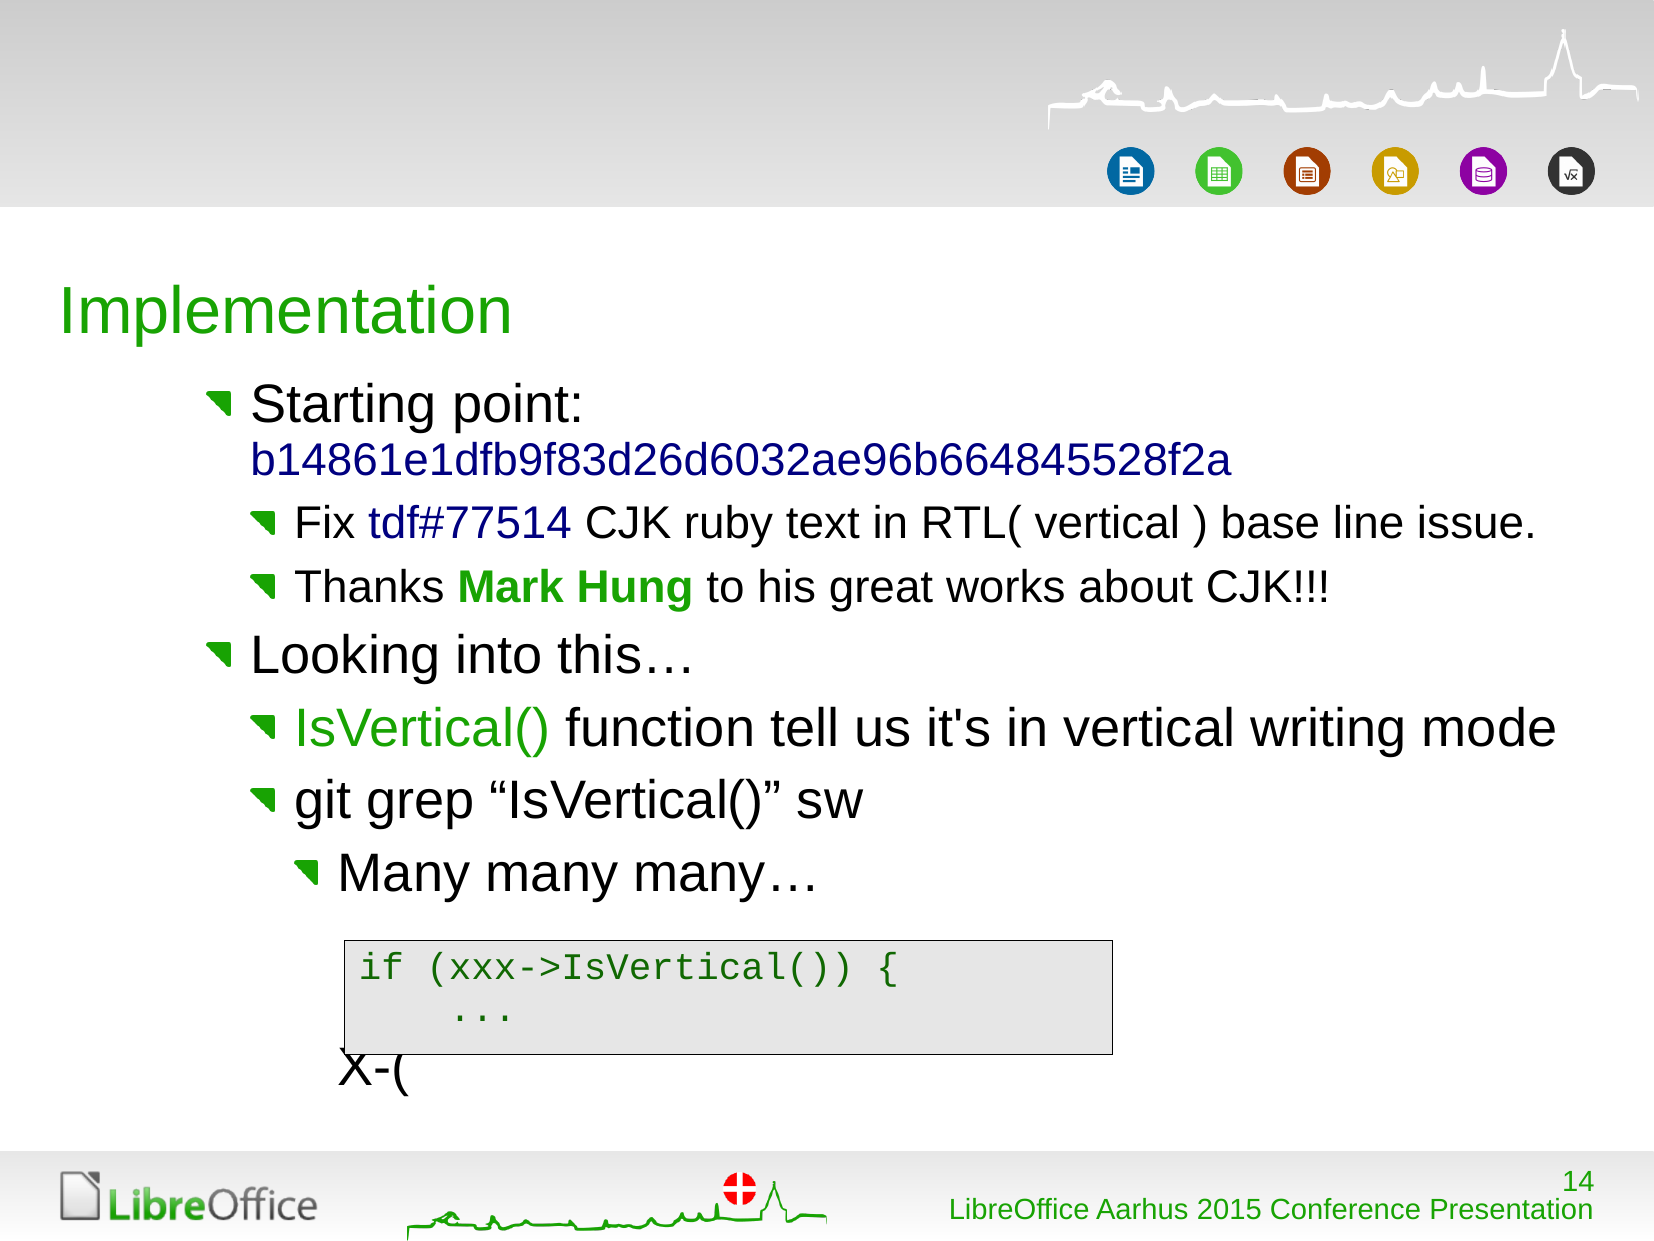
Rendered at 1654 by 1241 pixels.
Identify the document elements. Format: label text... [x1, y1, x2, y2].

list Starting point: b14861e1dfb9f83d26d6032ae96b664845528f2a Fix tdf#77514 CJK ruby text in RTL( vertical ) base line issue. Thanks Mark Hung to his great works about CJK!!! Looking into this… IsVertical() function tell us it's in vertical writing mode git grep “IsVertical()” sw Many many many… X-( [206, 373, 1560, 1129]
picture [1048, 29, 1639, 130]
text_box if (xxx->IsVertical()) { ... [344, 940, 1113, 1055]
title Implementation [59, 236, 1595, 384]
picture [41, 1152, 337, 1240]
picture [407, 1172, 827, 1241]
picture [1107, 147, 1595, 195]
